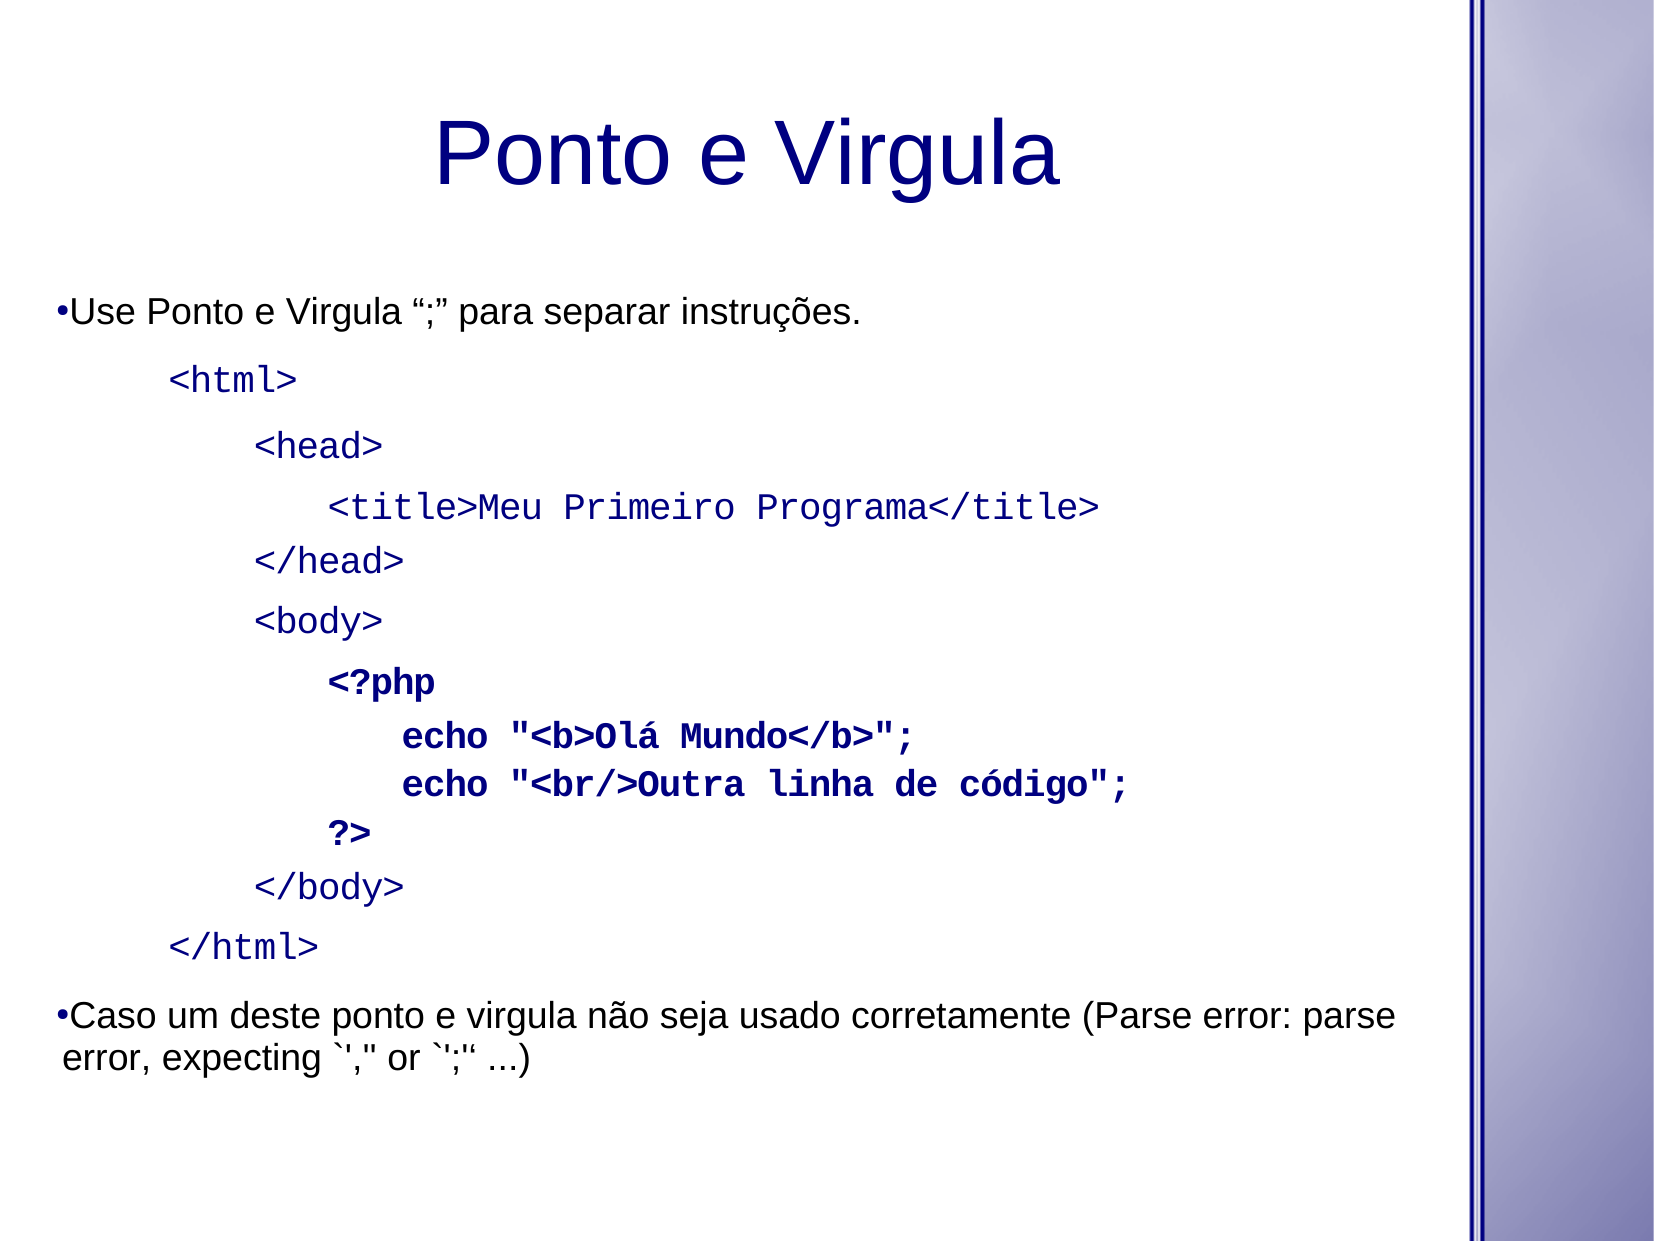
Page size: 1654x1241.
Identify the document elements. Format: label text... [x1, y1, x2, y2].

list Use Ponto e Virgula “;” para separar instruções. <html> <head> <title>Meu Primeiro Programa</title> </head> <body> <?php echo "<b>Olá Mundo</b>"; echo "<br/>Outra linha de código"; ?> </body> </html> Caso um deste ponto e virgula não seja usado corretamente (Parse error: parse error, expecting `','' or `';'‘ ...) [47, 290, 1447, 1109]
title Ponto e Virgula [47, 49, 1447, 257]
picture [0, 0, 1654, 1241]
